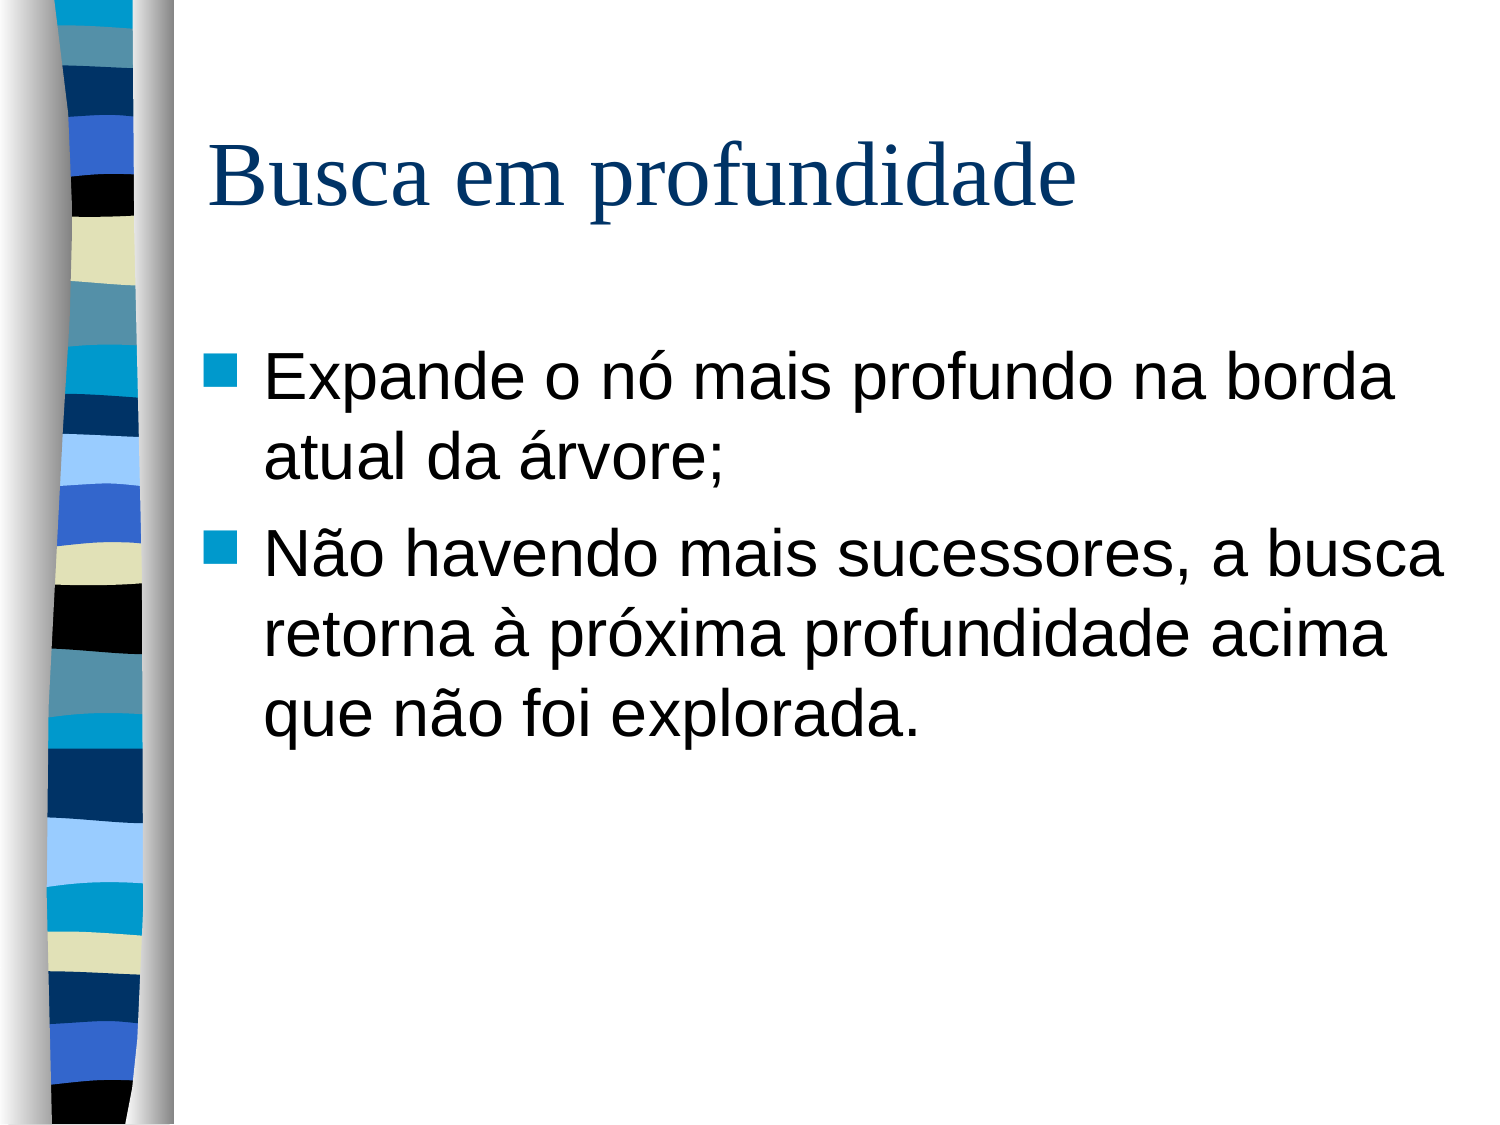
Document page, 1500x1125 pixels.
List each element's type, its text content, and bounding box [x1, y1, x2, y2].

title Busca em profundidade [192, 74, 1468, 263]
list Expande o nó mais profundo na borda atual da árvore; Não havendo mais sucessores, a busca retorna à próxima profundidade acima que não foi explorada. [192, 324, 1468, 1000]
